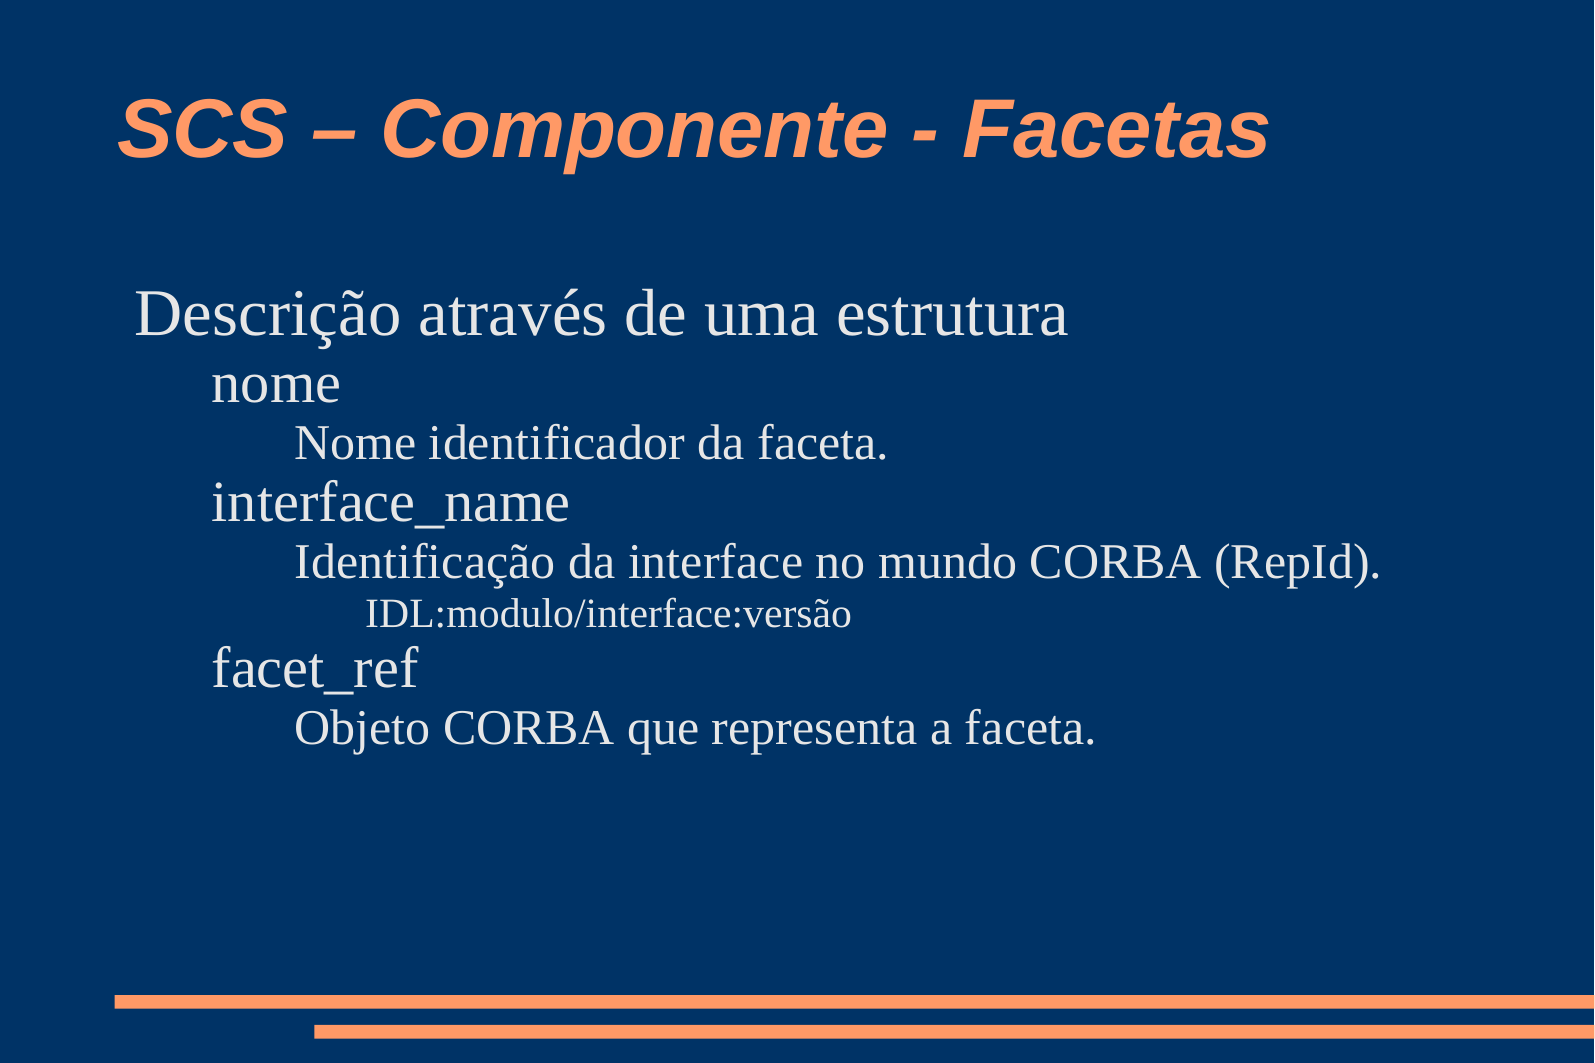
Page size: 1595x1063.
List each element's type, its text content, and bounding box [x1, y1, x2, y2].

title SCS – Componente - Facetas [117, 39, 1479, 218]
list Descrição através de uma estrutura nome Nome identificador da faceta. interface_name Identificação da interface no mundo CORBA (RepId). IDL:modulo/interface:versão facet_ref Objeto CORBA que representa a faceta. [117, 276, 1505, 971]
